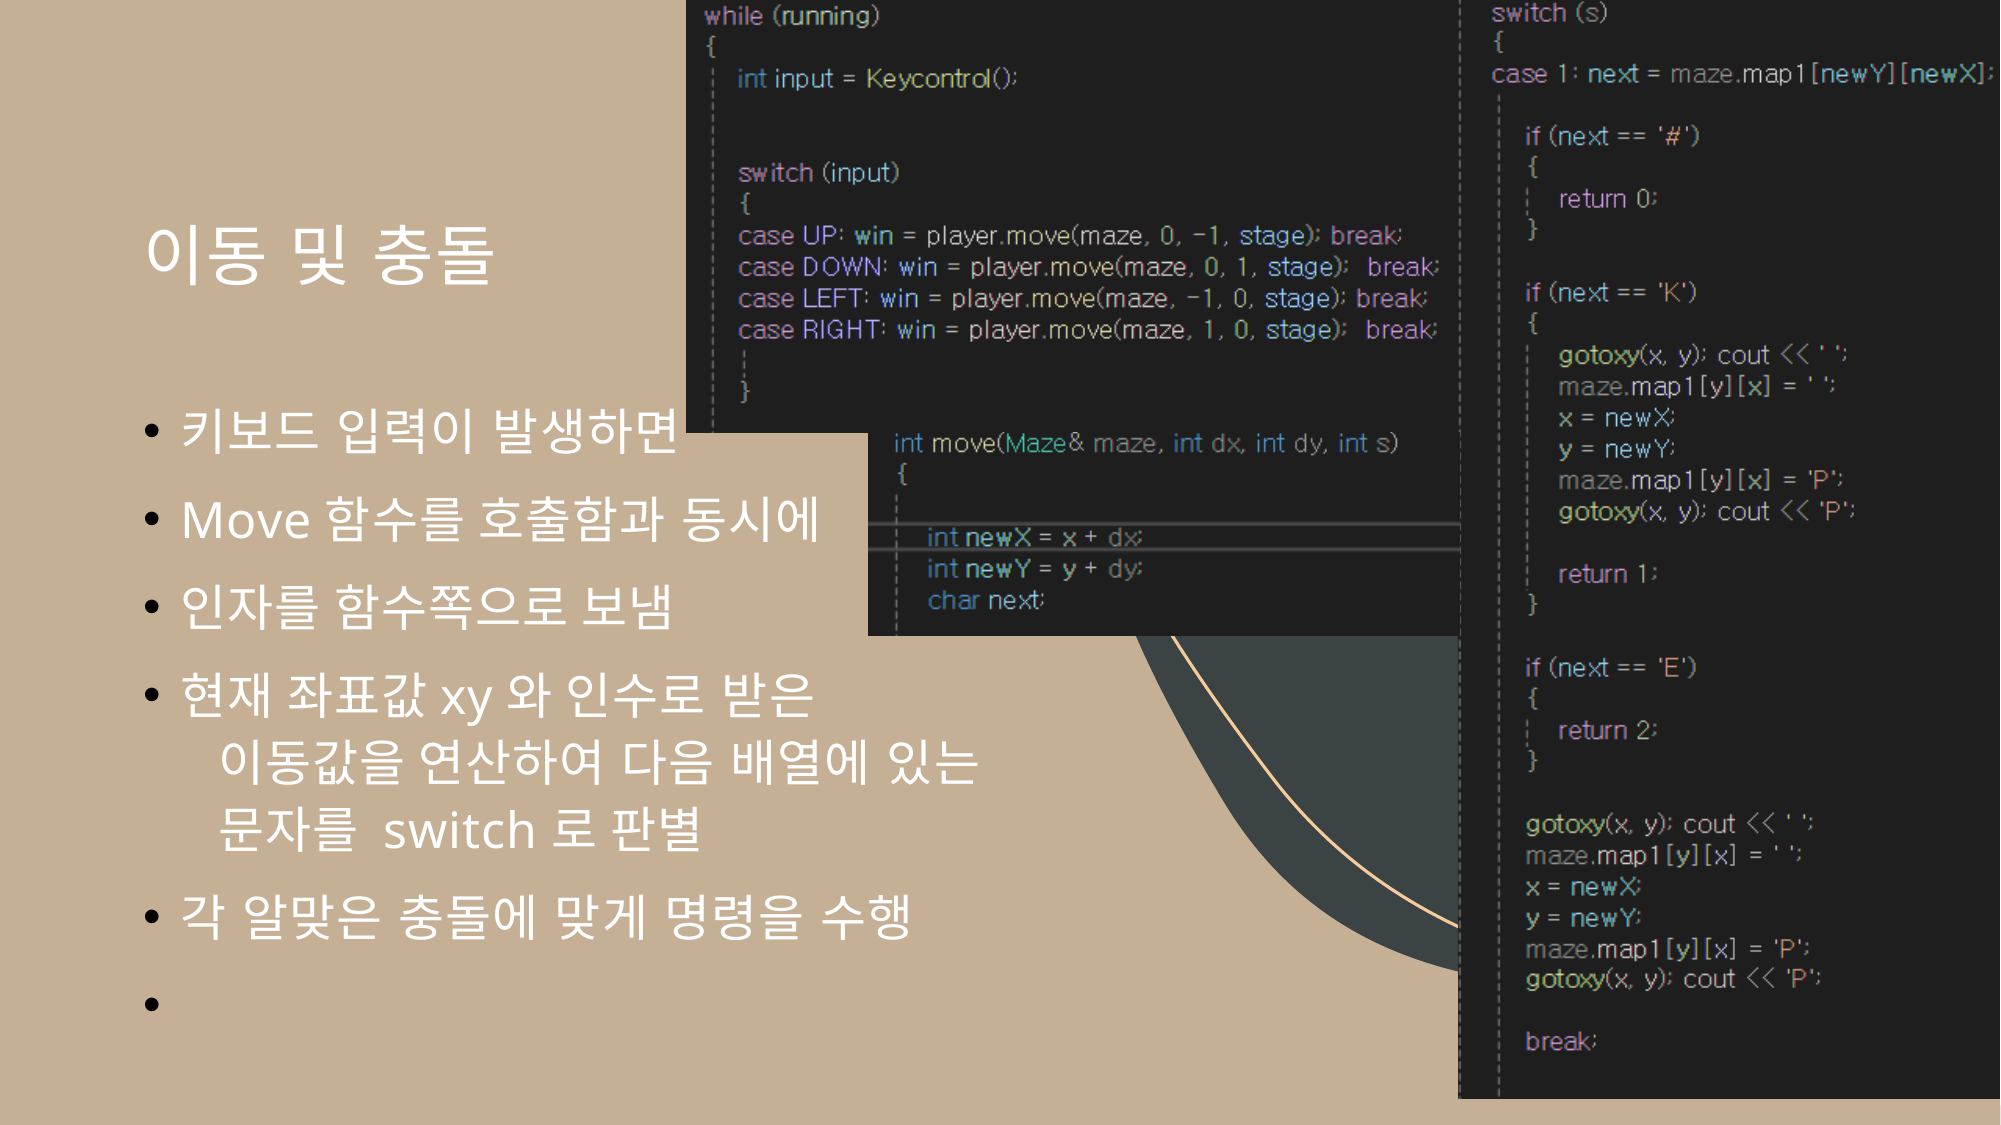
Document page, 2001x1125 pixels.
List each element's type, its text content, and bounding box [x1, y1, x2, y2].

text_box [0, 0, 2000, 1125]
picture [686, 0, 2000, 1100]
text_box [1175, 636, 1458, 924]
list 키보드 입력이 발생하면 Move함수를 호출함과 동시에 인자를 함수쪽으로 보냄 현재 좌표값xy와 인수로 받은 이동값을 연산하여 다음 배열에 있는 문자를 switch로 판별 각 알맞은 충돌에 맞게 명령을 수행 [125, 376, 1001, 1000]
title 이동 및 충돌 [125, 125, 686, 376]
